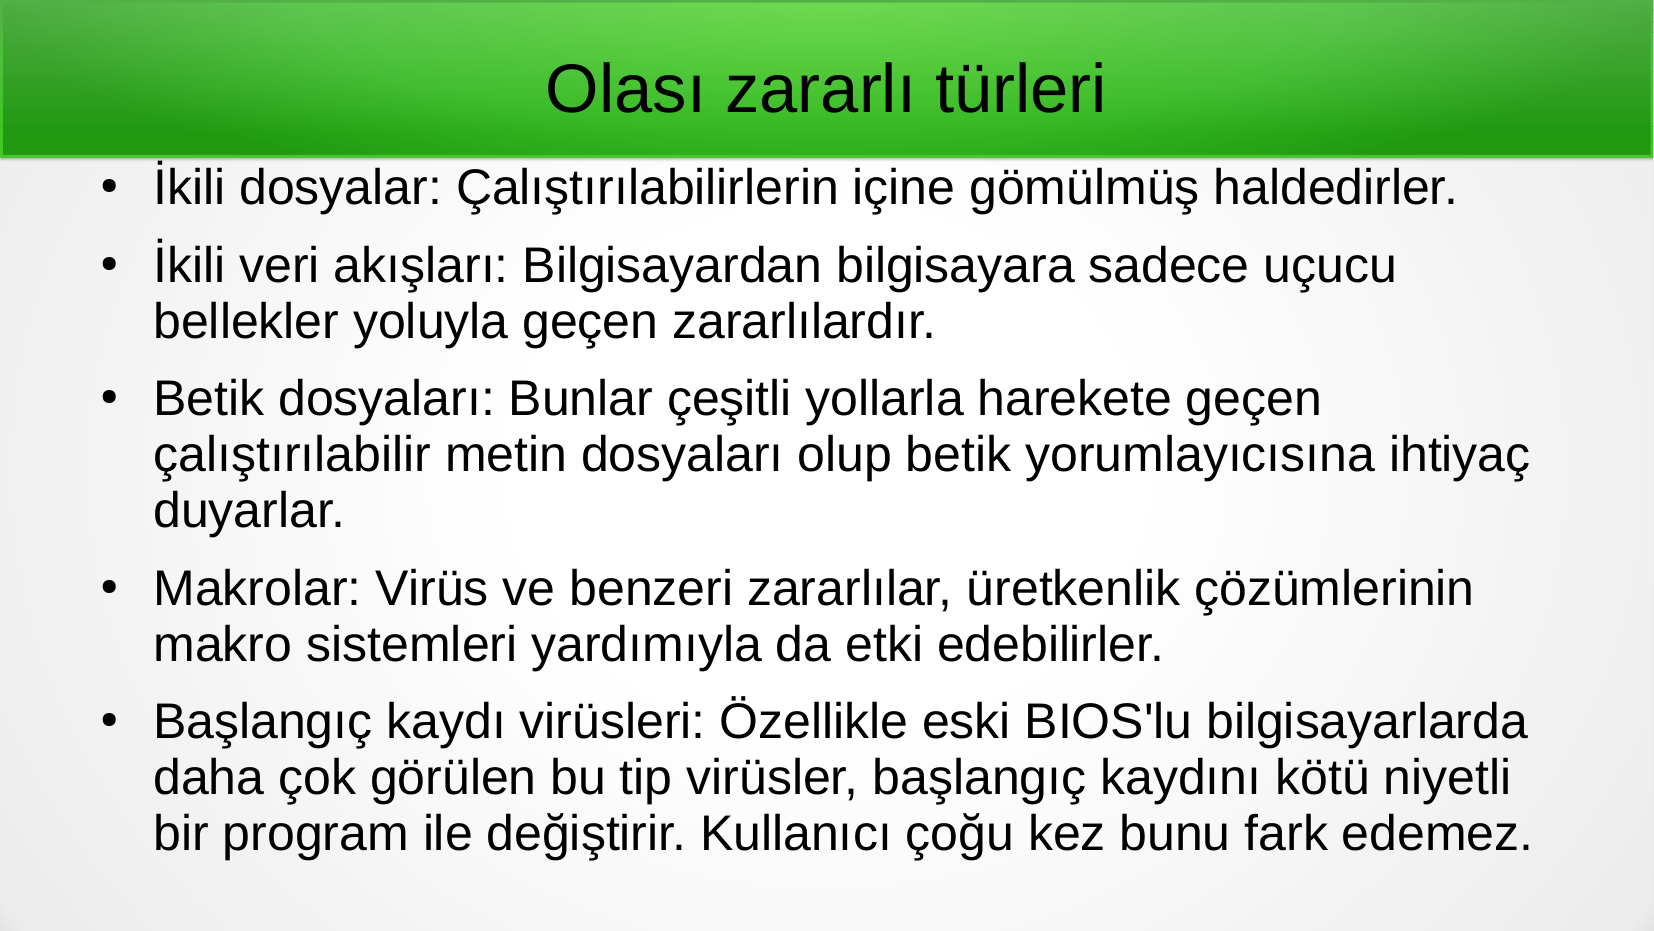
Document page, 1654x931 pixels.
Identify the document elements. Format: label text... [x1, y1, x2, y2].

title Olası zararlı türleri [82, 35, 1571, 142]
list İkili dosyalar: Çalıştırılabilirlerin içine gömülmüş haldedirler. İkili veri akışları: Bilgisayardan bilgisayara sadece uçucu bellekler yoluyla geçen zararlılardır. Betik dosyaları: Bunlar çeşitli yollarla harekete geçen çalıştırılabilir metin dosyaları olup betik yorumlayıcısına ihtiyaç duyarlar. Makrolar: Virüs ve benzeri zararlılar, üretkenlik çözümlerinin makro sistemleri yardımıyla da etki edebilirler. Başlangıç kaydı virüsleri: Özellikle eski BIOS'lu bilgisayarlarda daha çok görülen bu tip virüsler, başlangıç kaydını kötü niyetli bir program ile değiştirir. Kullanıcı çoğu kez bunu fark edemez. [82, 159, 1571, 922]
